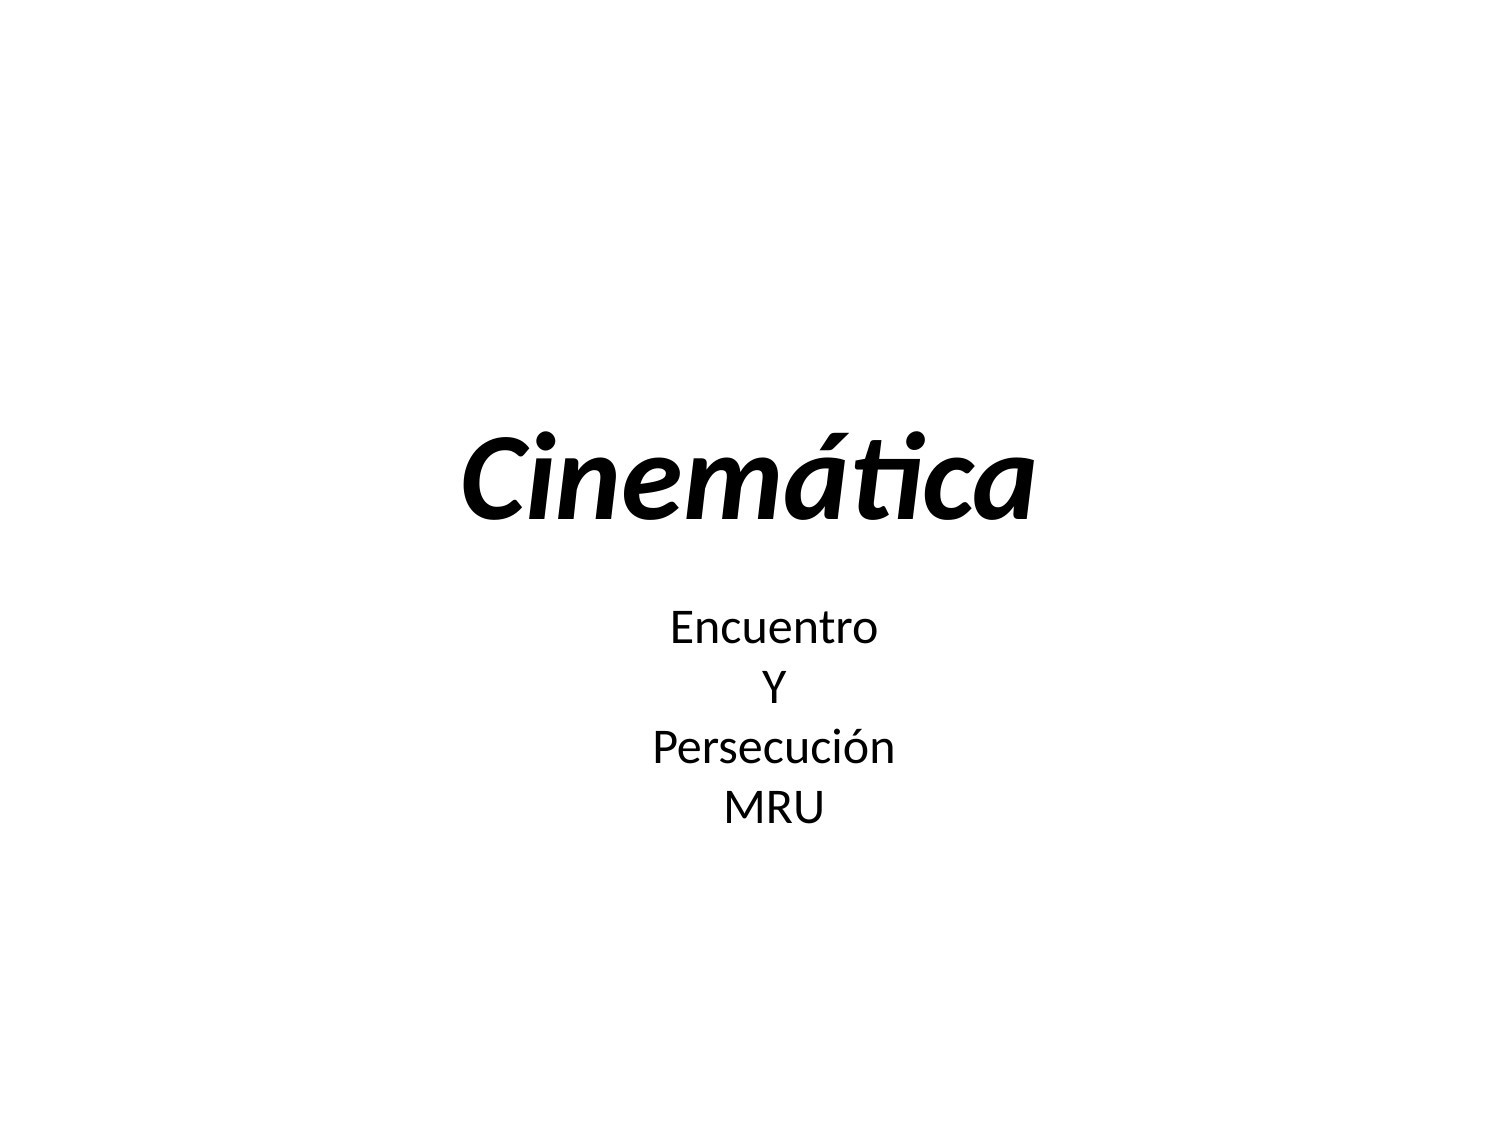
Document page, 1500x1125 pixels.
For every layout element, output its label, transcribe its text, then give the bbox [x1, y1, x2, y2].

title Cinemática [112, 349, 1388, 591]
text_box Encuentro Y Persecución MRU [632, 585, 916, 844]
